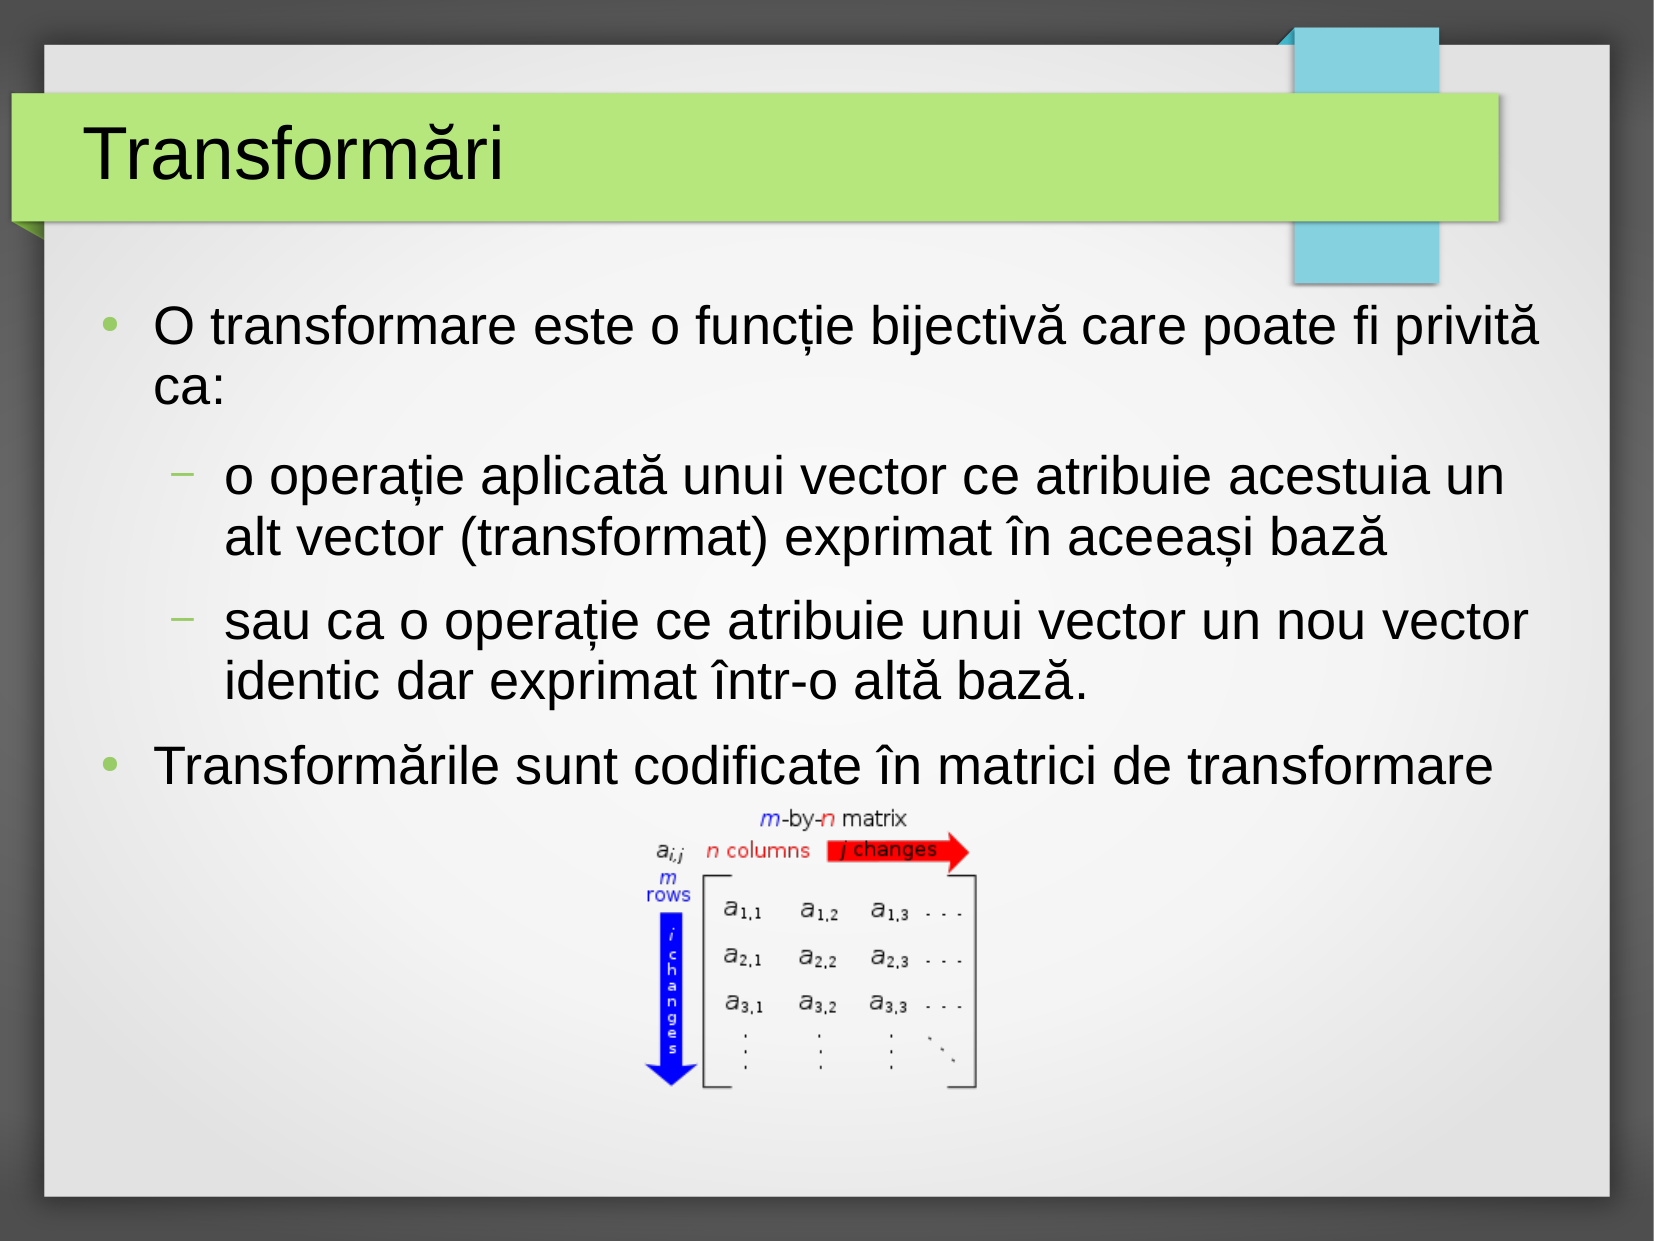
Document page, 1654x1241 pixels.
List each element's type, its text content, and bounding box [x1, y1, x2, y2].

title Transformări [82, 94, 1264, 213]
list O transformare este o funcție bijectivă care poate fi privită ca: o operație aplicată unui vector ce atribuie acestuia un alt vector (transformat) exprimat în aceeași bază sau ca o operație ce atribuie unui vector un nou vector identic dar exprimat într-o altă bază. Transformările sunt codificate în matrici de transformare [82, 295, 1571, 1015]
picture [0, 0, 1654, 1241]
